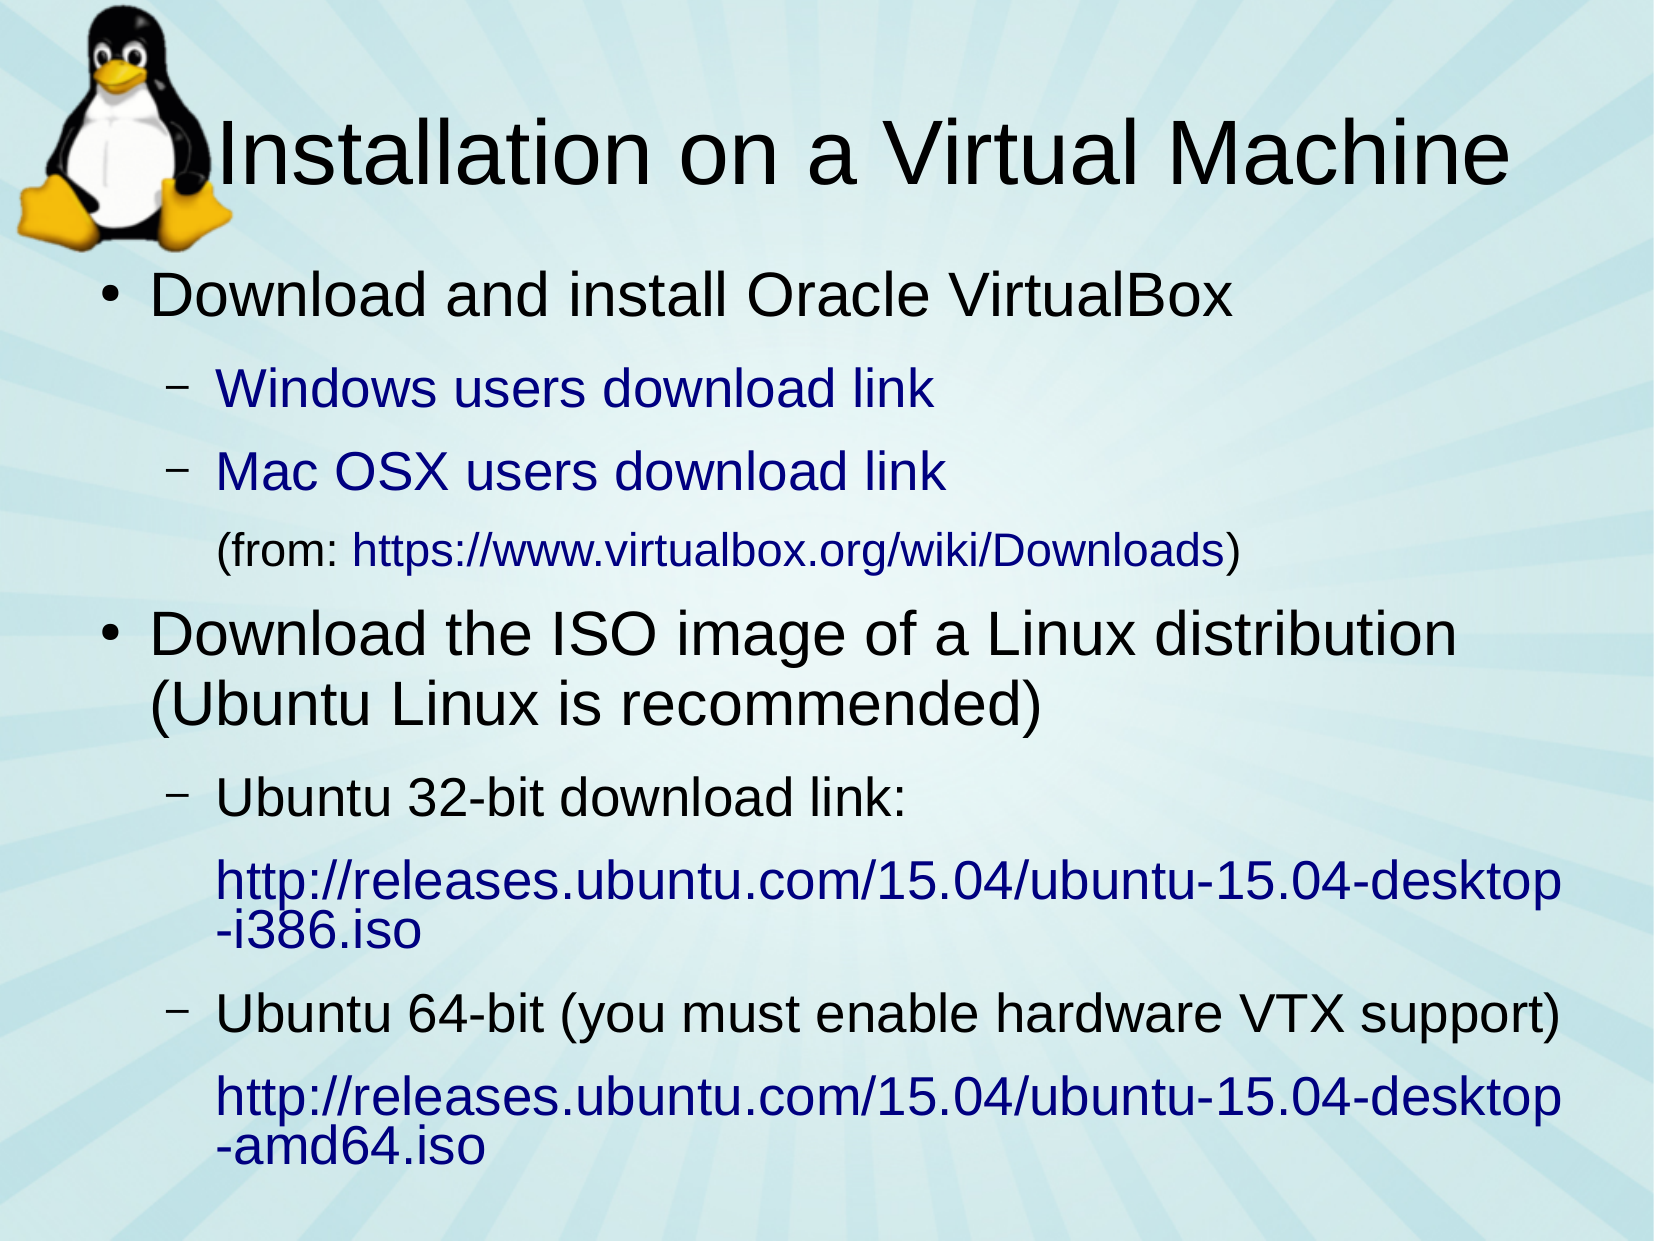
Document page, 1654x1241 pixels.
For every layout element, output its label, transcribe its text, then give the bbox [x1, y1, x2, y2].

title Installation on a Virtual Machine [82, 49, 1571, 257]
picture [0, 0, 1654, 1241]
list Download and install Oracle VirtualBox Windows users download link Mac OSX users download link (from: https://www.virtualbox.org/wiki/Downloads) Download the ISO image of a Linux distribution (Ubuntu Linux is recommended) Ubuntu 32-bit download link: http://releases.ubuntu.com/15.04/ubuntu-15.04-desktop-i386.iso Ubuntu 64-bit (you must enable hardware VTX support) http://releases.ubuntu.com/15.04/ubuntu-15.04-desktop-amd64.iso [82, 260, 1571, 1096]
